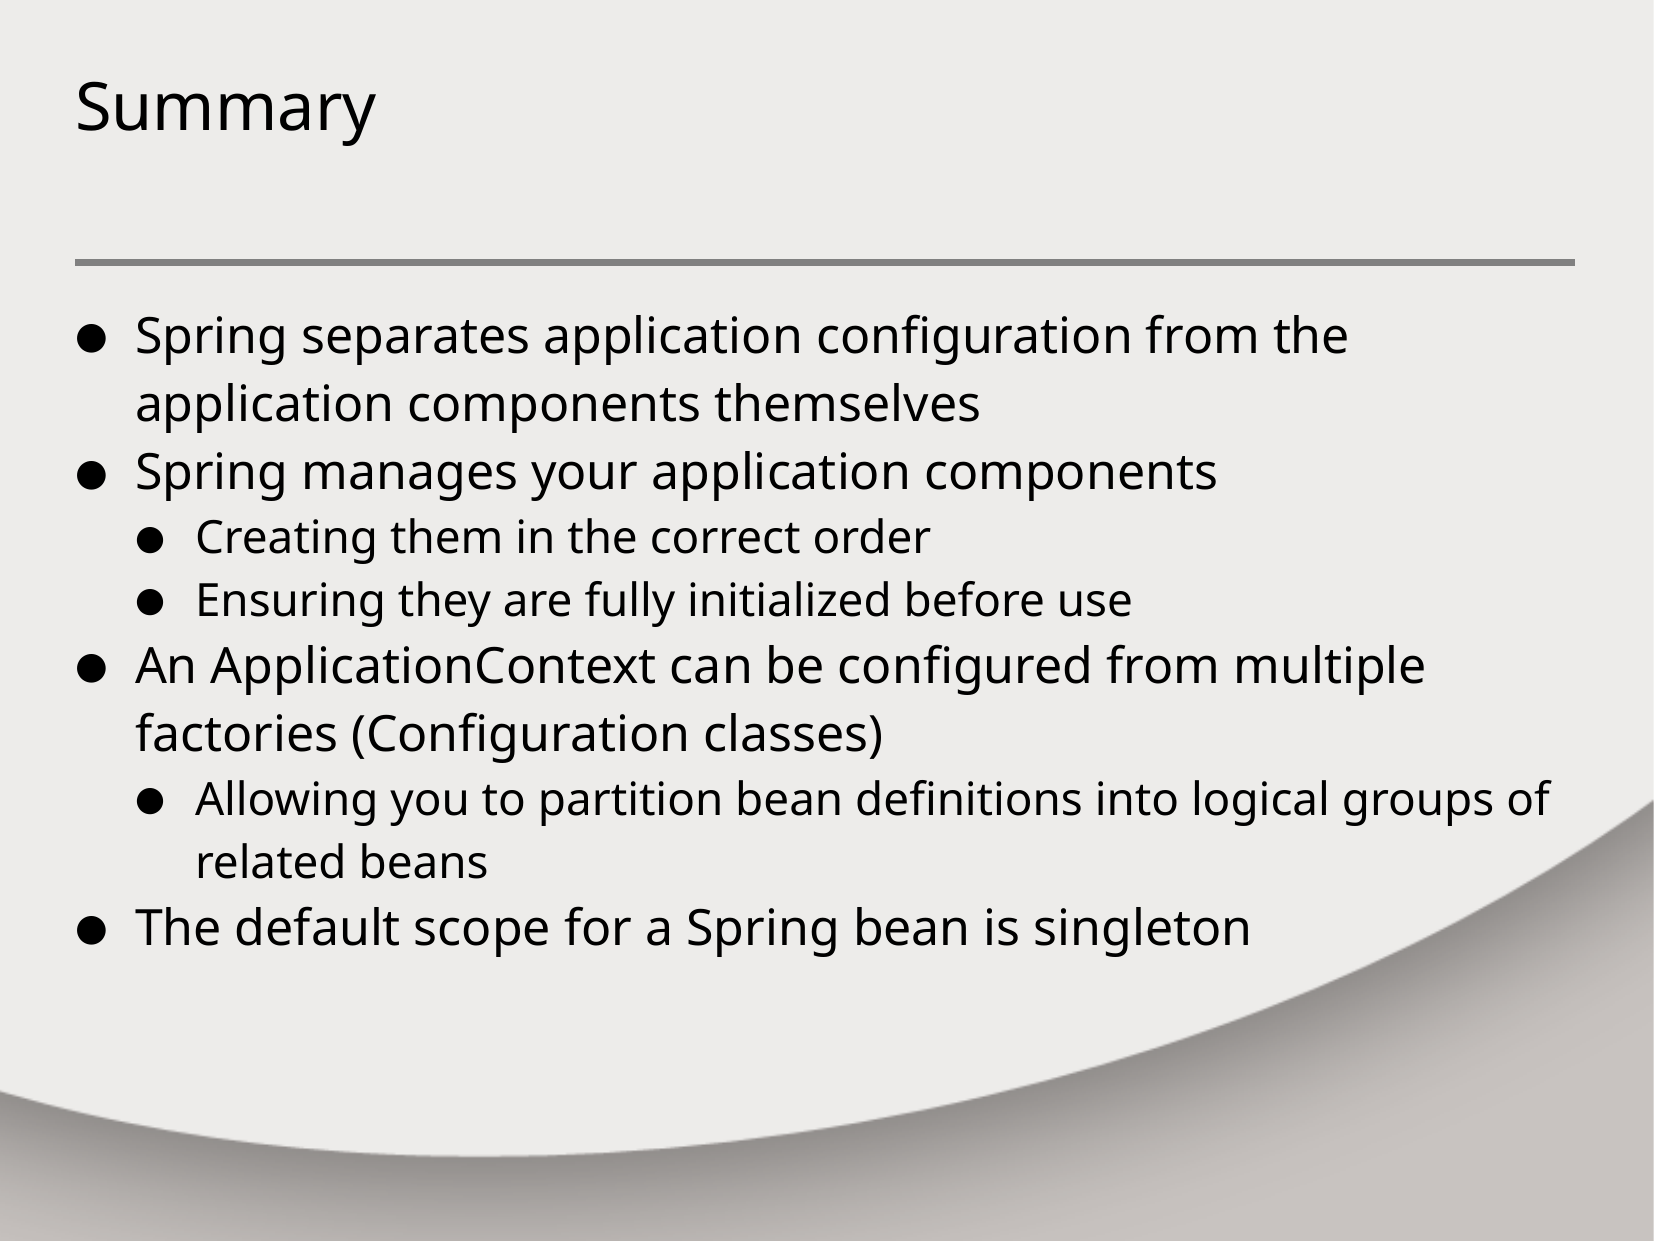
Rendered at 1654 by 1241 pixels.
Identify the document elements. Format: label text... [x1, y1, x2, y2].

list Spring separates application configuration from the application components themselves Spring manages your application components Creating them in the correct order Ensuring they are fully initialized before use An ApplicationContext can be configured from multiple factories (Configuration classes) Allowing you to partition bean definitions into logical groups of related beans The default scope for a Spring bean is singleton [75, 300, 1576, 1163]
picture [0, 0, 1654, 1241]
title Summary [75, 75, 1576, 226]
